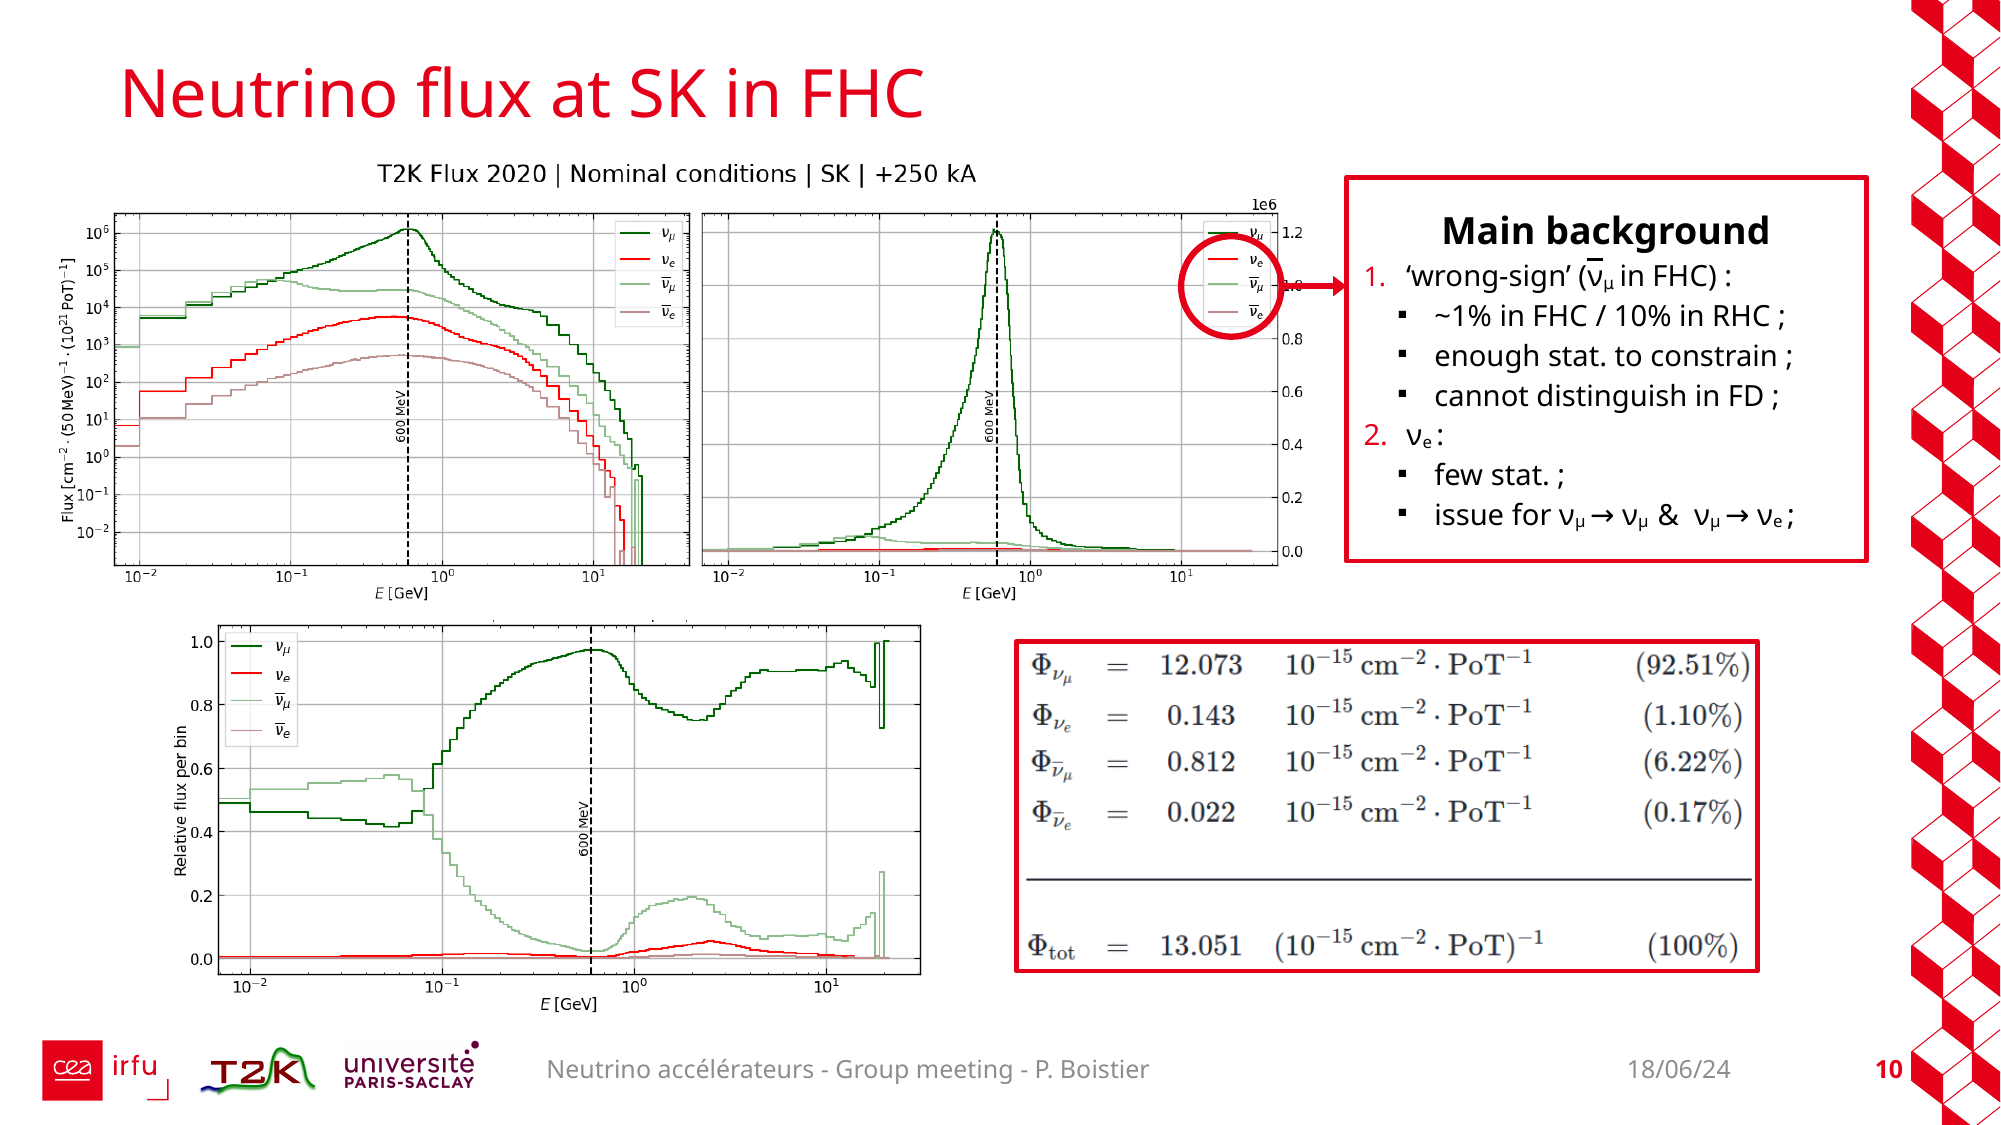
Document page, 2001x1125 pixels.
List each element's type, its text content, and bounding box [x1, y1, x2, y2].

picture [344, 1040, 479, 1089]
picture [196, 1040, 318, 1101]
picture [41, 153, 1312, 1022]
picture [1018, 643, 1756, 969]
text_box Main background ‘wrong-sign’ (νμ in FHC) : ~1% in FHC / 10% in RHC ; enough stat. to constrain ; cannot distinguish in FD ; νe : few stat. ; issue for νμ → νμ & νμ → νe ; [1346, 177, 1867, 562]
picture [1185, 240, 1278, 333]
title Neutrino flux at SK in FHC [119, 52, 1881, 196]
